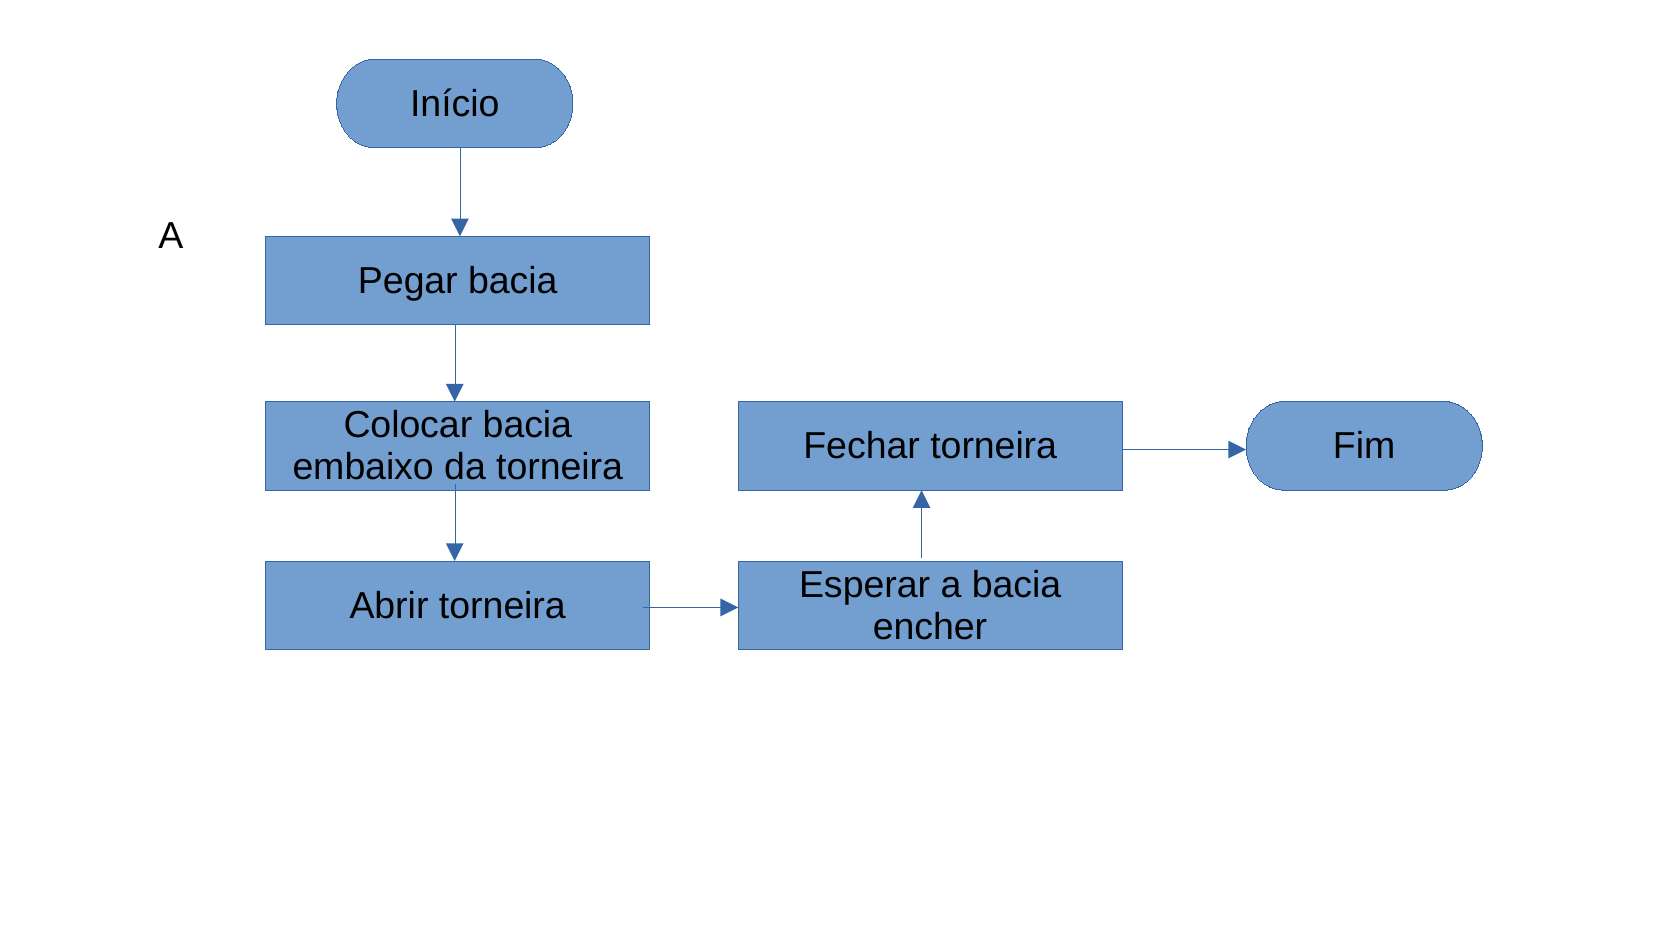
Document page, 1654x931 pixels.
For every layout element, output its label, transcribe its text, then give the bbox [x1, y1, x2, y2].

text_box A [143, 206, 199, 264]
text_box Fim [1246, 401, 1483, 491]
text_box Fechar torneira [738, 401, 1123, 491]
text_box Início [336, 59, 573, 148]
text_box Pegar bacia [265, 236, 650, 325]
text_box Esperar a bacia encher [738, 561, 1123, 650]
text_box Colocar bacia embaixo da torneira [265, 401, 650, 491]
text_box Abrir torneira [265, 561, 650, 650]
